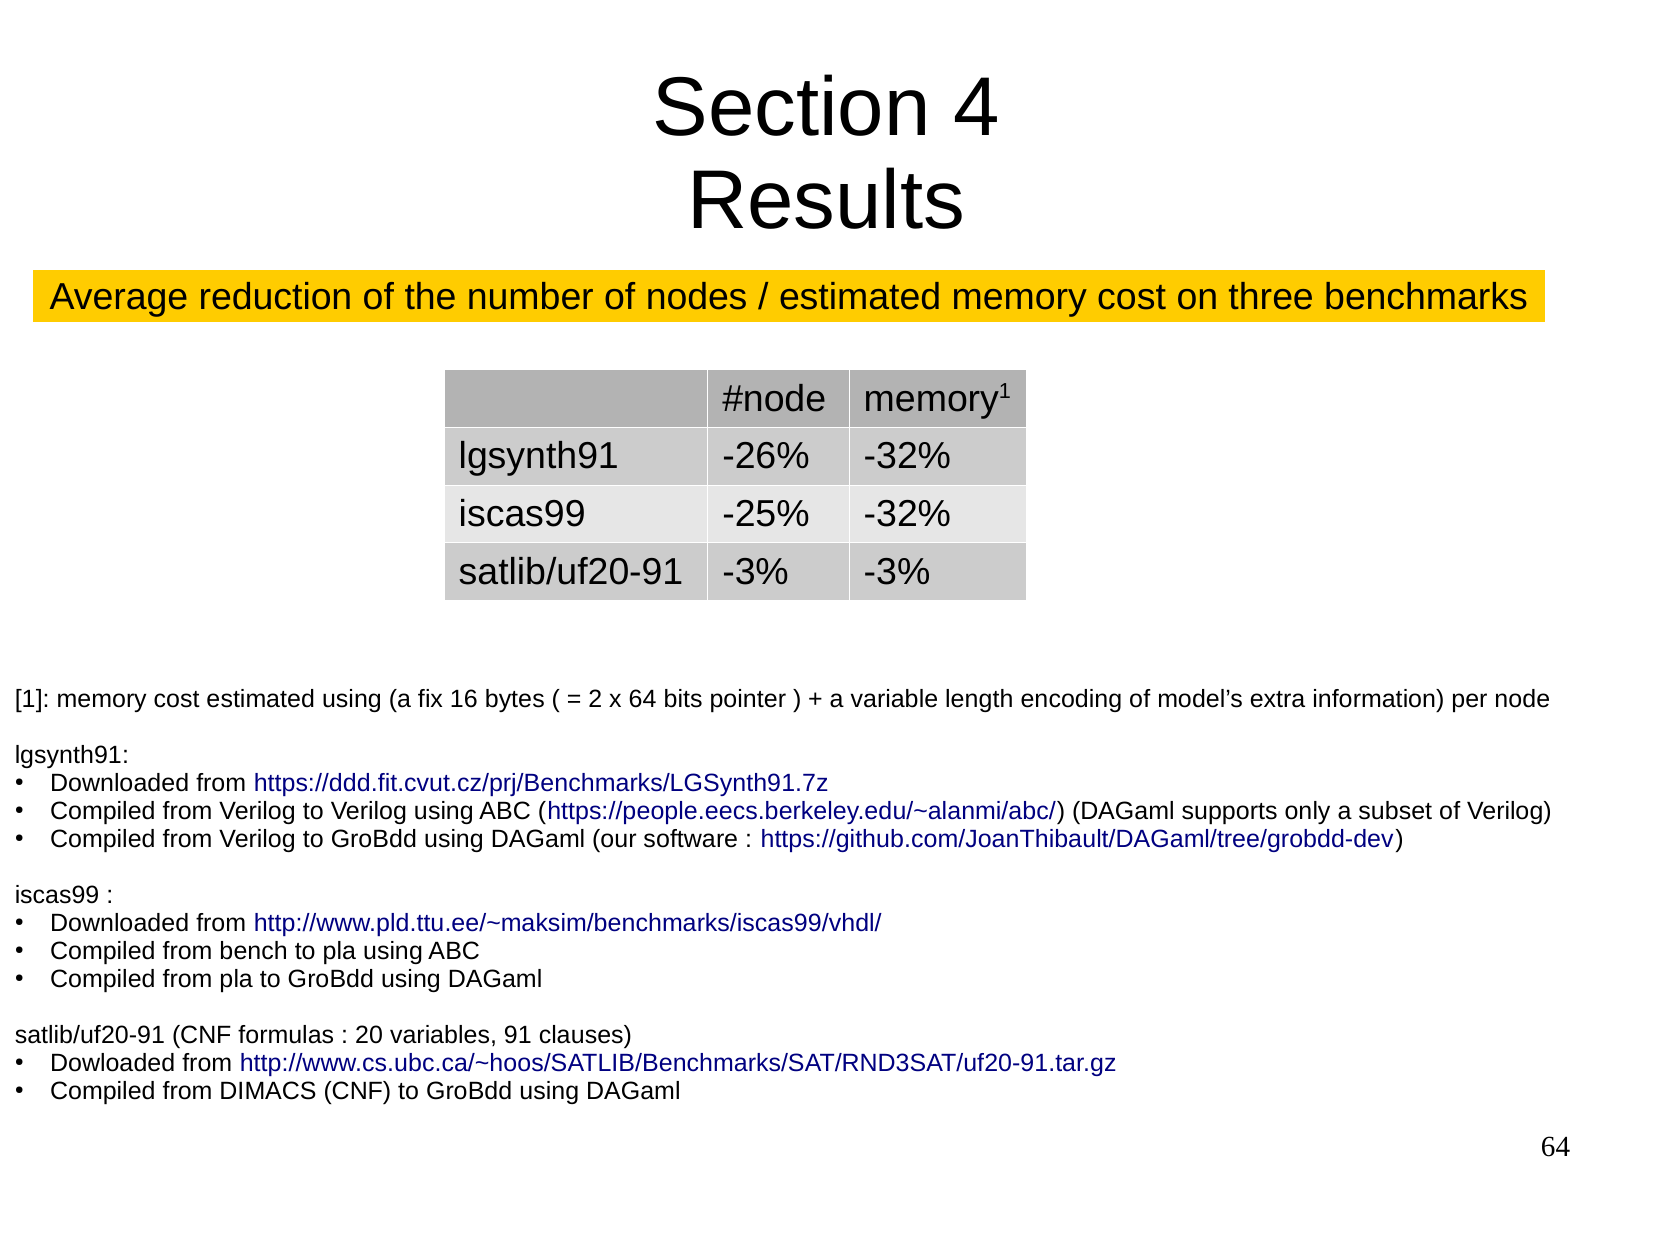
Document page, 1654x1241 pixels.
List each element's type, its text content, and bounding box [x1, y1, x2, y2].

table_header #node [708, 370, 849, 427]
table_cell lgsynth91 [445, 428, 707, 485]
table_cell -32% [850, 486, 1026, 542]
title Section 4 Results [82, 49, 1571, 257]
table_cell -26% [708, 428, 849, 485]
table_cell -3% [850, 543, 1026, 600]
text_box Average reduction of the number of nodes / estimated memory cost on three benchmarks [33, 270, 1545, 322]
table_header memory1 [850, 370, 1026, 427]
table_cell iscas99 [445, 486, 707, 542]
table_cell -25% [708, 486, 849, 542]
table_cell -3% [708, 543, 849, 600]
table_header [445, 370, 707, 427]
table_cell satlib/uf20-91 [445, 543, 707, 600]
table_cell -32% [850, 428, 1026, 485]
text_box [1]: memory cost estimated using (a fix 16 bytes ( = 2 x 64 bits pointer ) + a variable length encoding of model’s extra information) per node lgsynth91: Downloaded from https://ddd.fit.cvut.cz/prj/Benchmarks/LGSynth91.7z Compiled from Verilog to Verilog using ABC (https://people.eecs.berkeley.edu/~alanmi/abc/) (DAGaml supports only a subset of Verilog) Compiled from Verilog to GroBdd using DAGaml (our software : https://github.com/JoanThibault/DAGaml/tree/grobdd-dev) iscas99 : Downloaded from http://www.pld.ttu.ee/~maksim/benchmarks/iscas99/vhdl/ Compiled from bench to pla using ABC Compiled from pla to GroBdd using DAGaml satlib/uf20-91 (CNF formulas : 20 variables, 91 clauses) Dowloaded from http://www.cs.ubc.ca/~hoos/SATLIB/Benchmarks/SAT/RND3SAT/uf20-91.tar.gz Compiled from DIMACS (CNF) to GroBdd using DAGaml [0, 677, 1591, 1113]
